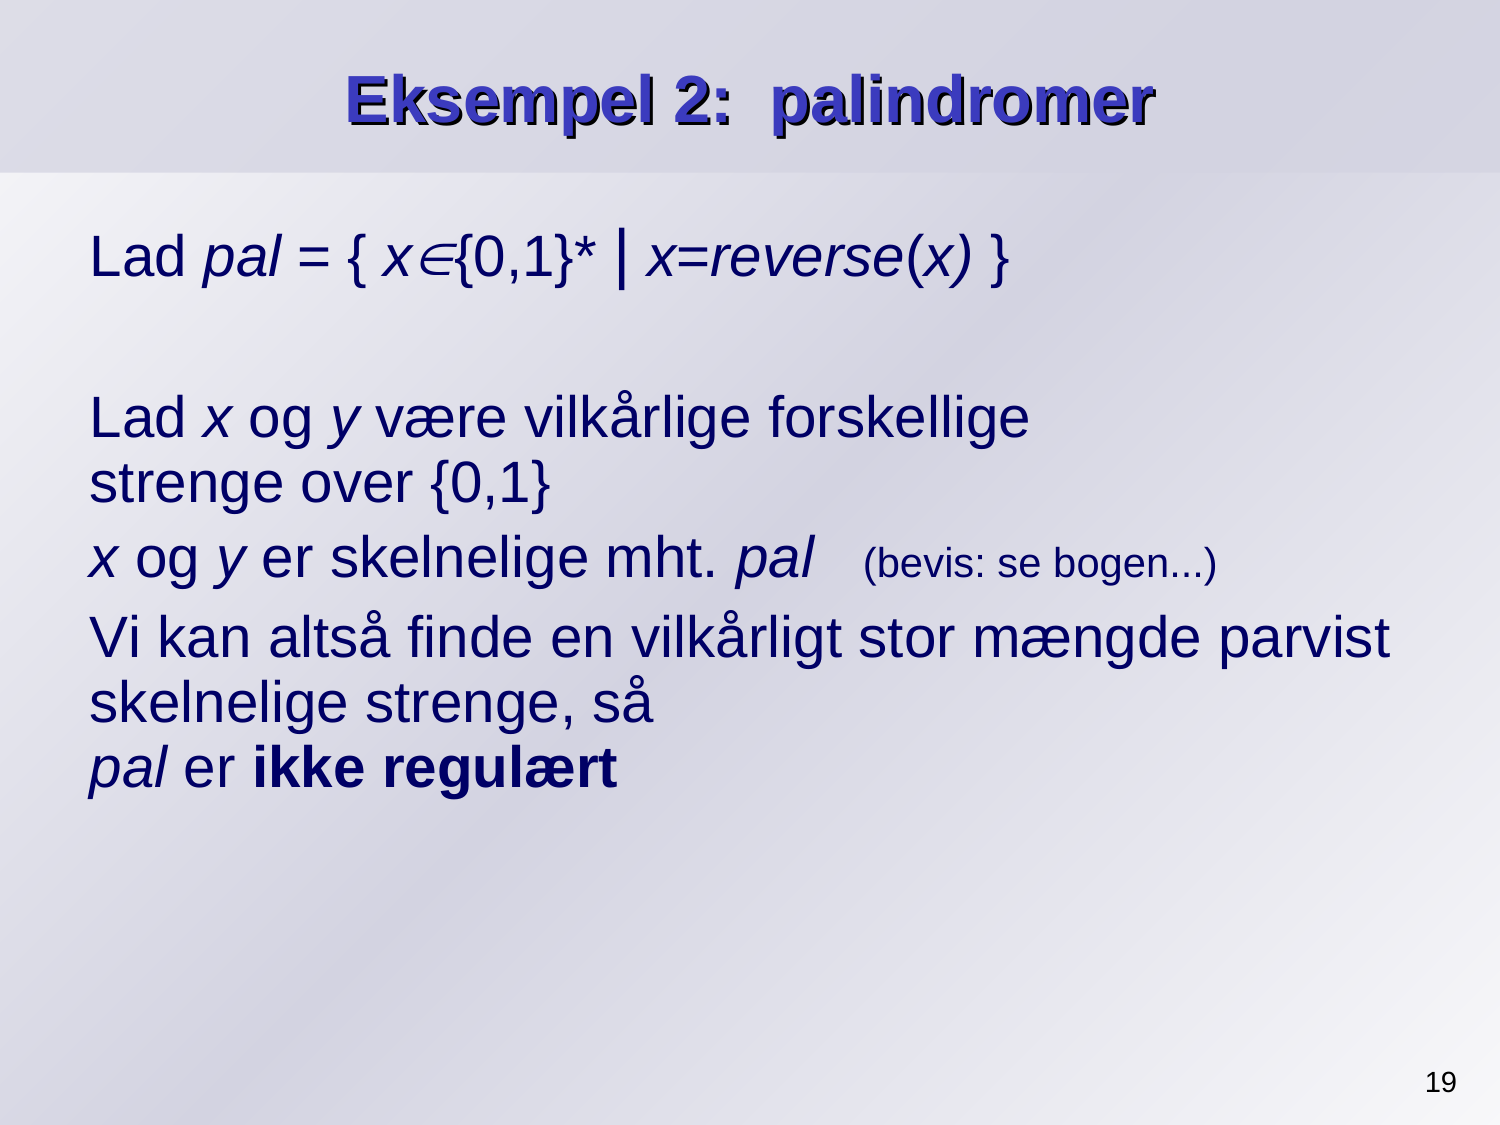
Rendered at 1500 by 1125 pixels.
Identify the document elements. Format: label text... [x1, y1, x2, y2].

list Lad pal = { x∈{0,1}* | x=reverse(x) } Lad x og y være vilkårlige forskellige strenge over {0,1} x og y er skelnelige mht. pal (bevis: se bogen...) Vi kan altså finde en vilkårligt stor mængde parvist skelnelige strenge, så pal er ikke regulært [74, 208, 1459, 1048]
title Eksempel 2: palindromer [75, 24, 1426, 173]
